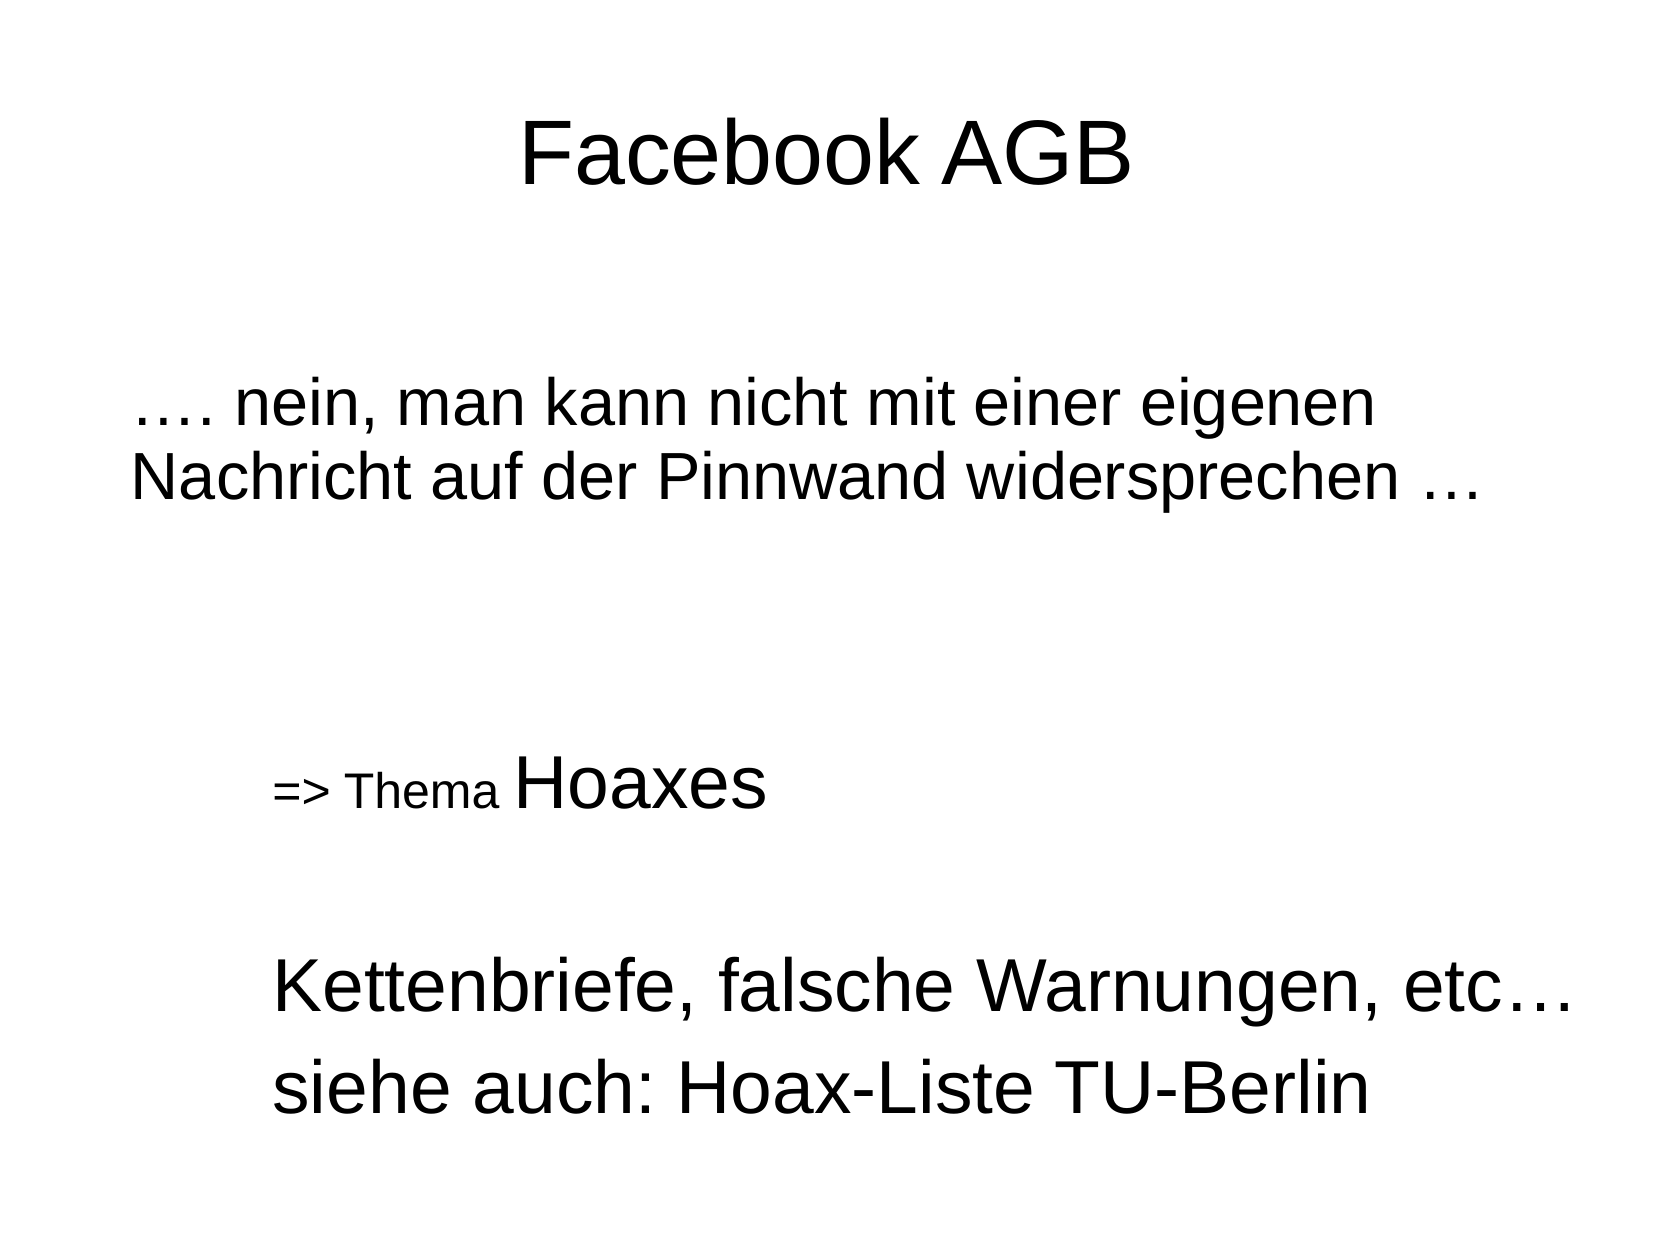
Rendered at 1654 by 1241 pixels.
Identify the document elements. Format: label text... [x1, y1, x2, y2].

title Facebook AGB [82, 49, 1571, 257]
list …. nein, man kann nicht mit einer eigenen Nachricht auf der Pinnwand widersprechen … => Thema Hoaxes Kettenbriefe, falsche Warnungen, etc… siehe auch: Hoax-Liste TU-Berlin [60, 260, 1583, 1141]
